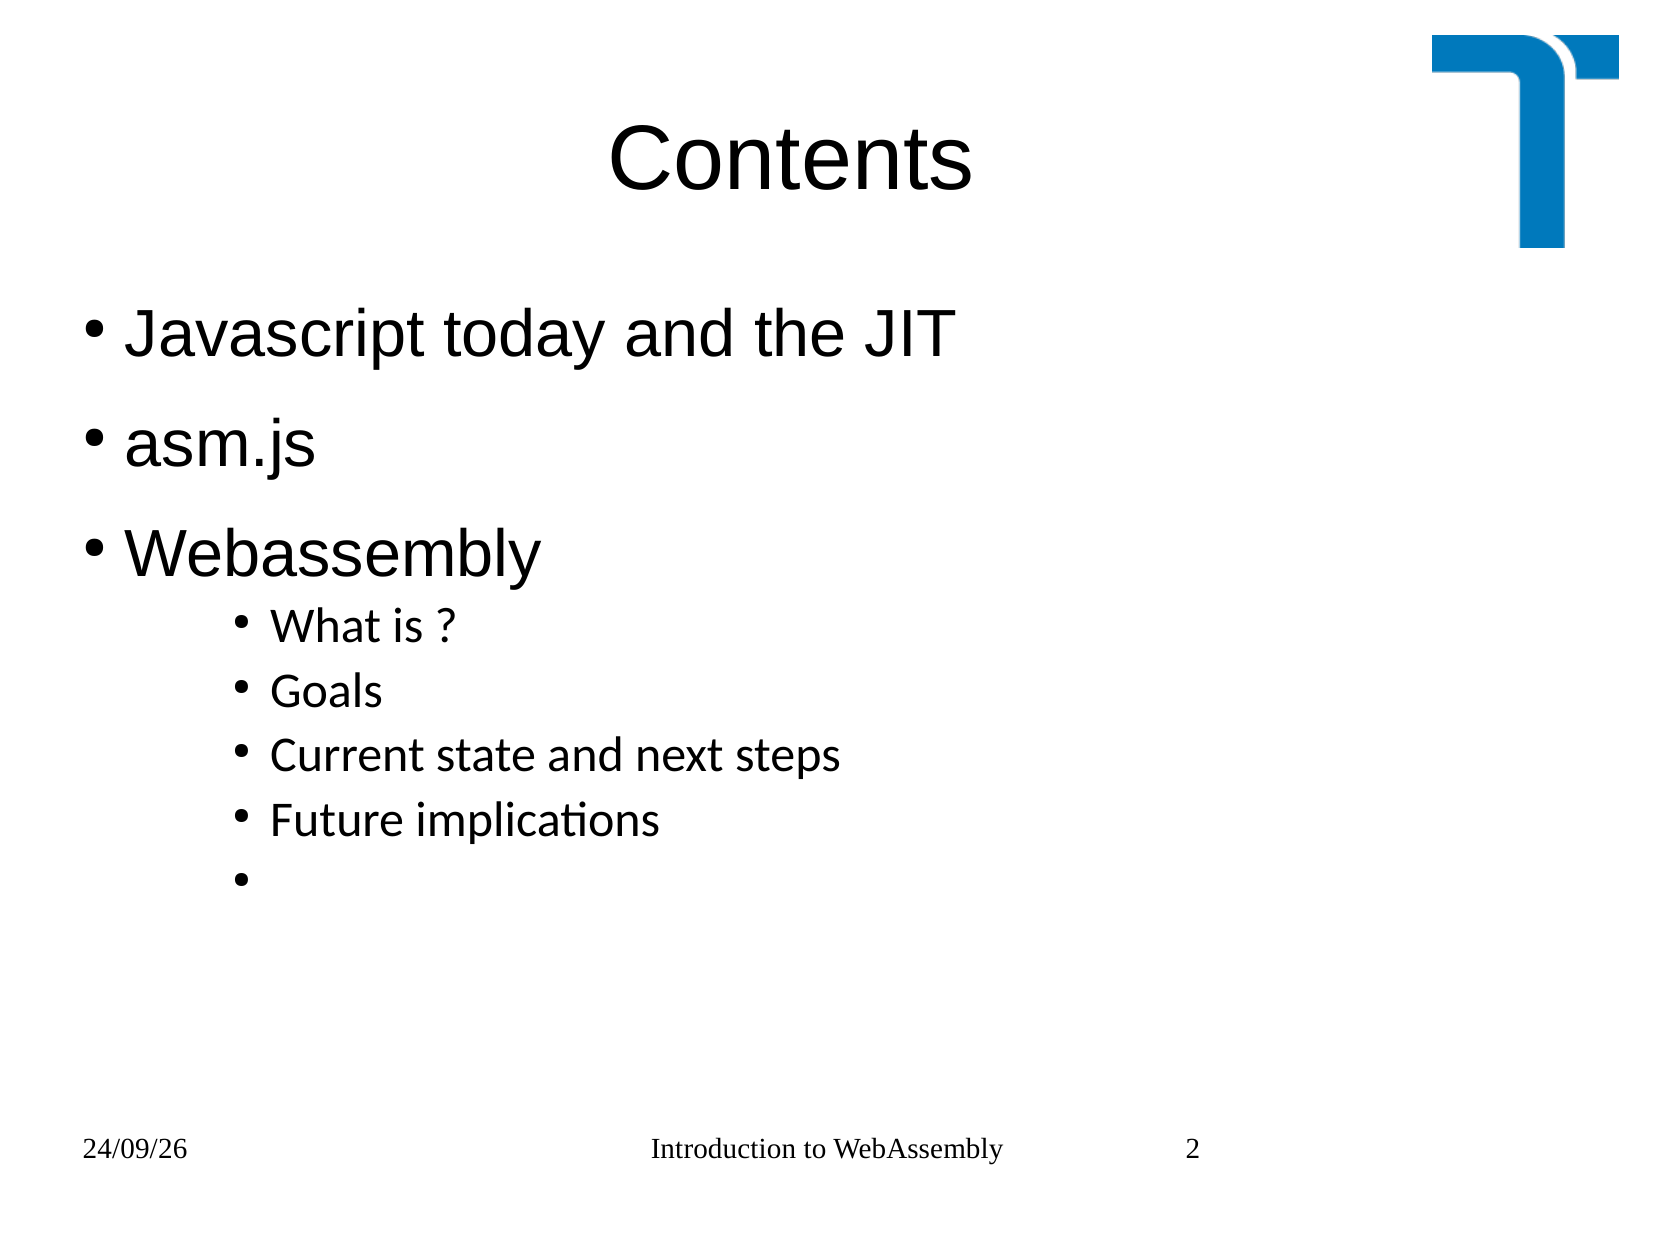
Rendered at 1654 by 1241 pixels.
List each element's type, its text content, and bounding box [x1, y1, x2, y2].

list Javascript today and the JIT asm.js Webassembly What is ? Goals Current state and next steps Future implications [82, 290, 1571, 1010]
text_box [1185, 1129, 1571, 1216]
text_box Introduction to WebAssembly [565, 1129, 1090, 1216]
text_box 07/09/2017 [82, 1129, 468, 1216]
title Contents [82, 49, 1501, 257]
